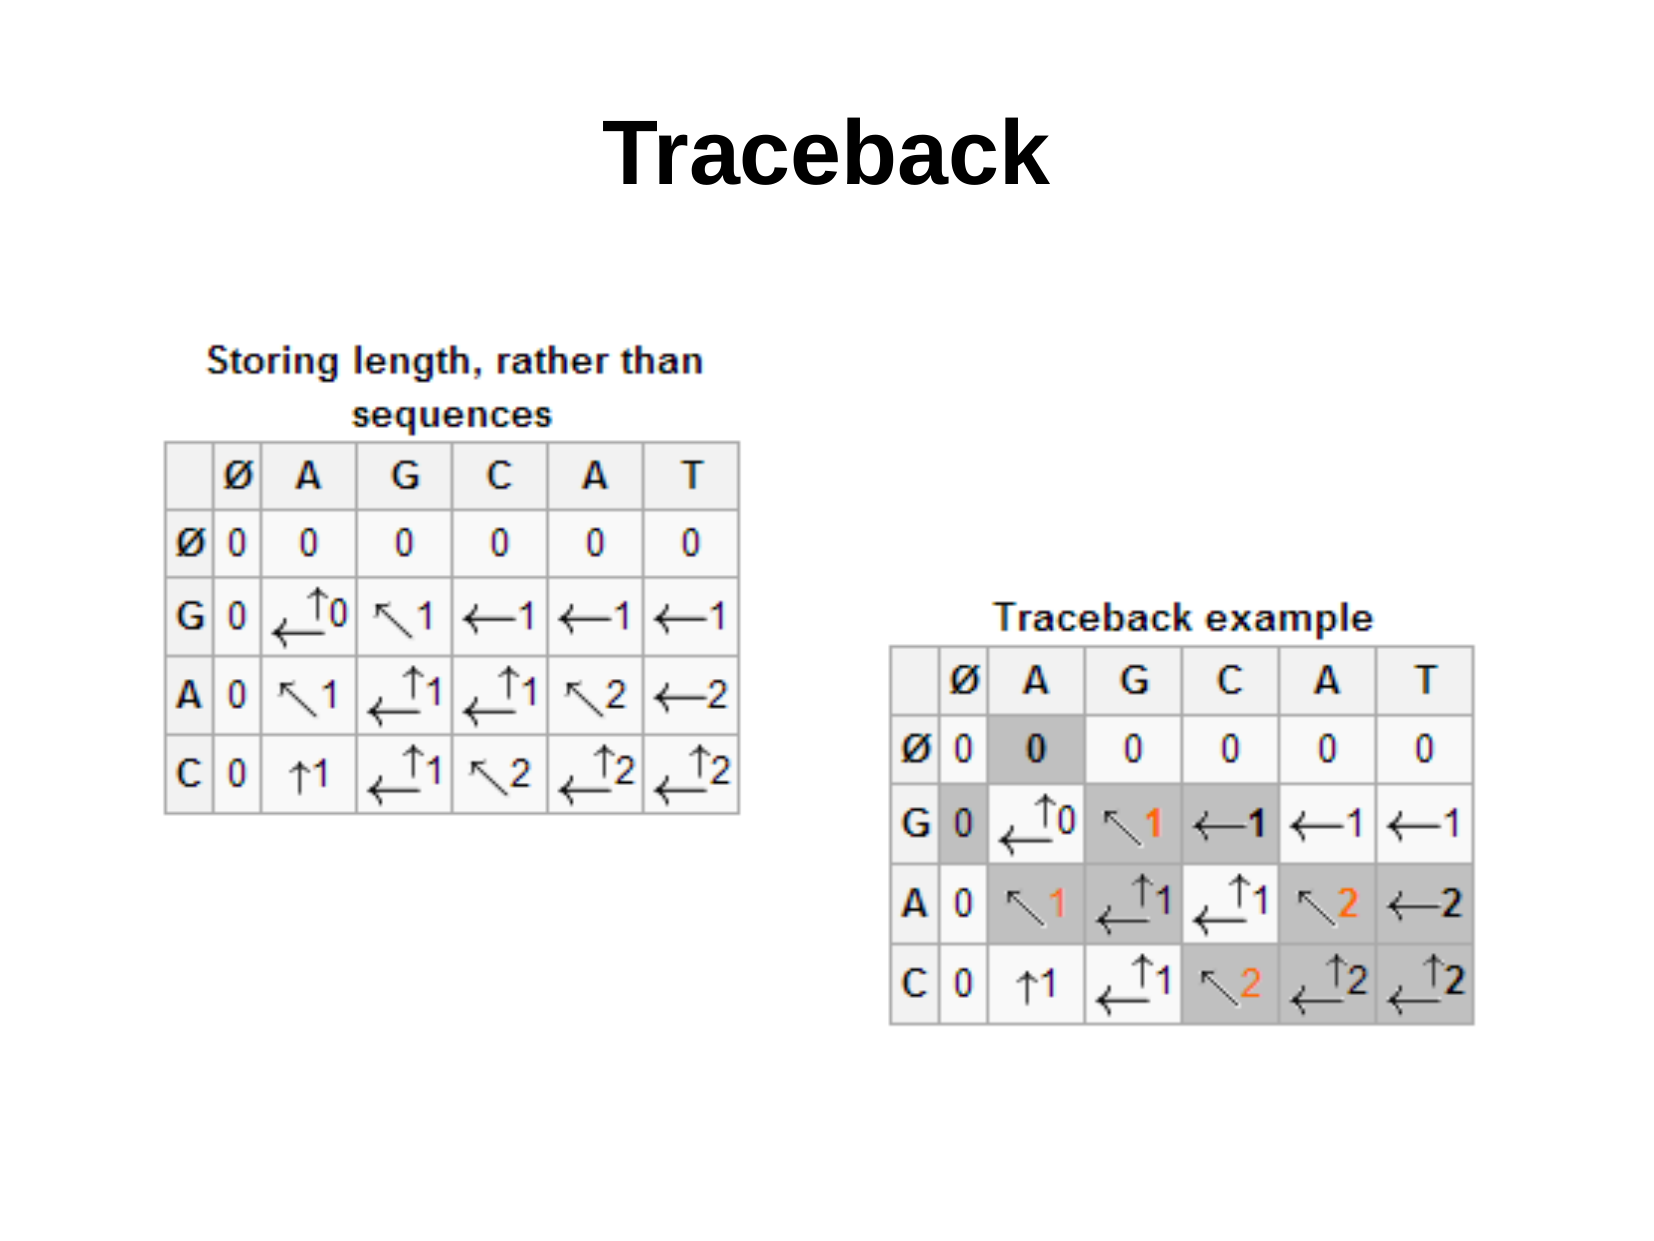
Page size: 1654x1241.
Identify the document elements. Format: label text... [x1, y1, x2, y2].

picture [147, 321, 768, 827]
title Traceback [82, 49, 1571, 257]
picture [878, 566, 1512, 1075]
